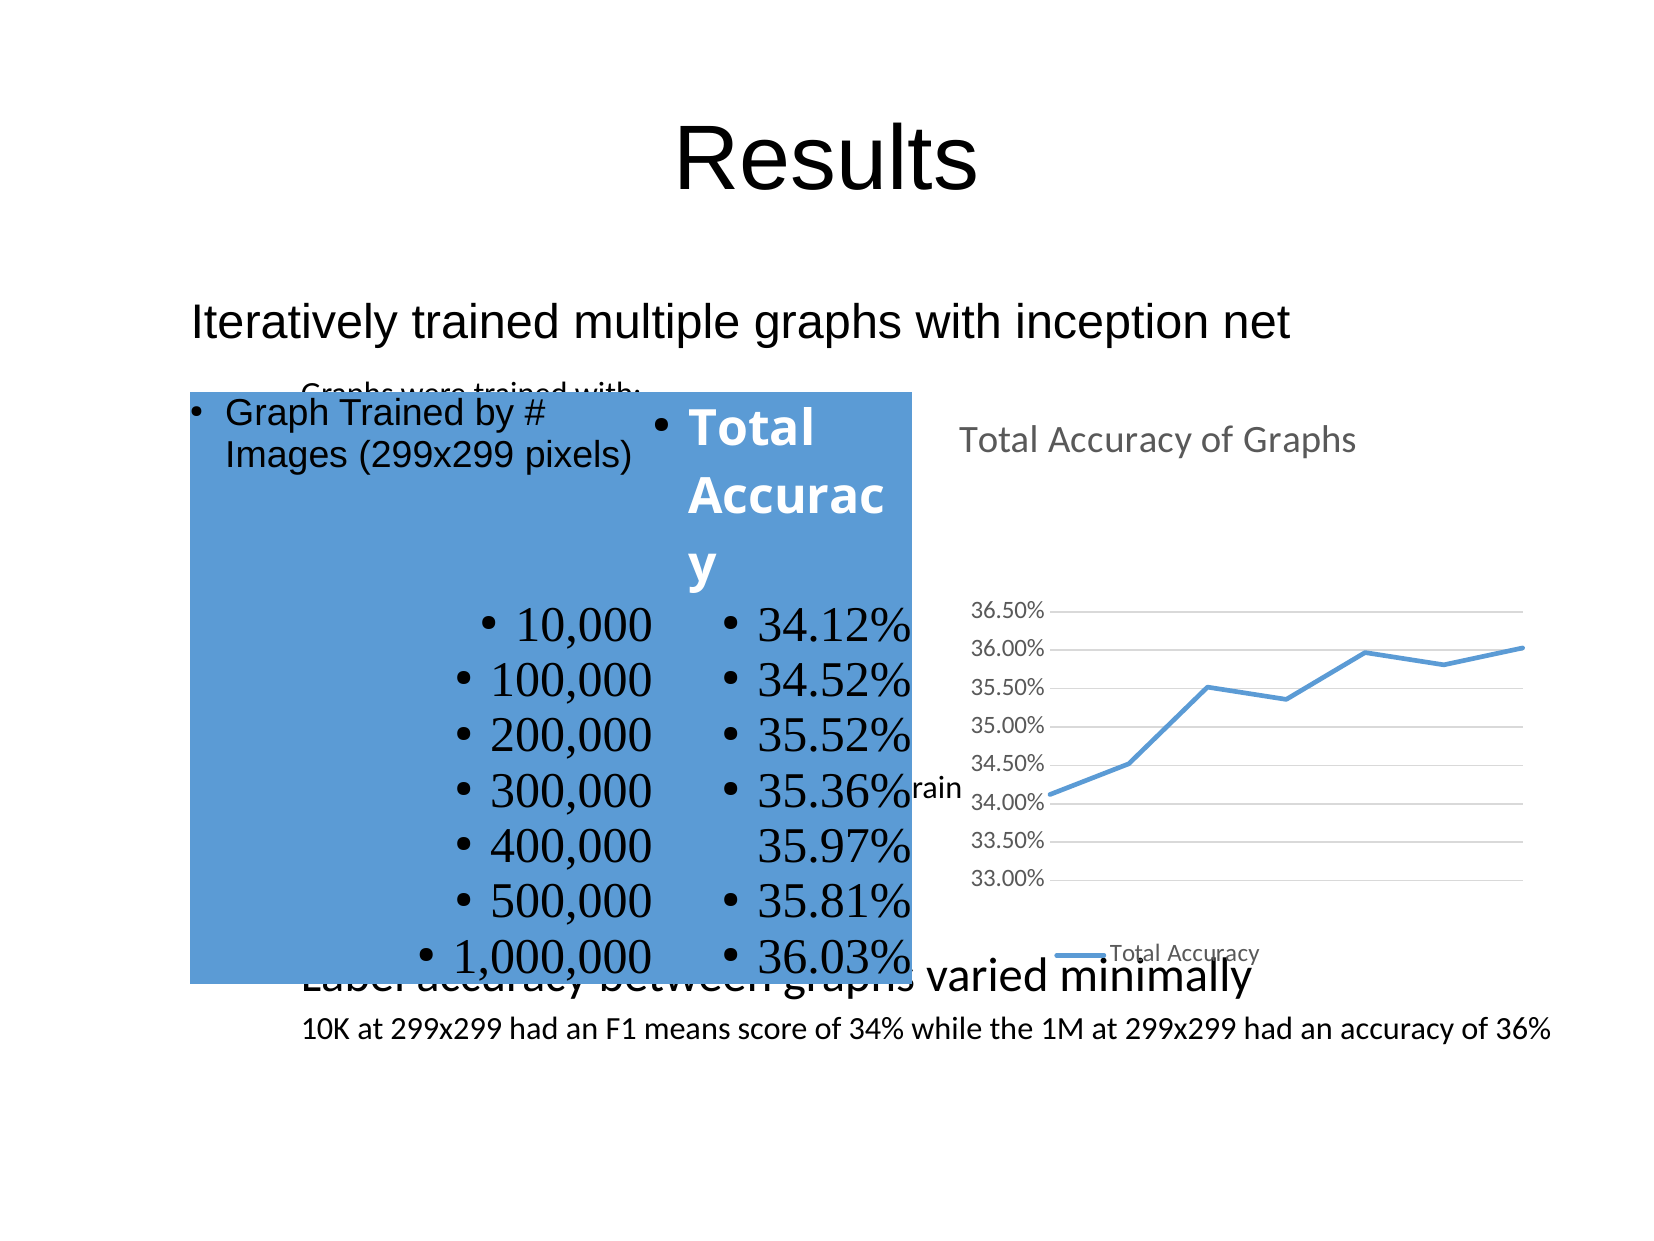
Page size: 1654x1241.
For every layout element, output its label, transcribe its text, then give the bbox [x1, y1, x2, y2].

table_cell 200,000 [190, 707, 653, 763]
table_cell 35.36% [653, 763, 787, 818]
table_cell 500,000 [190, 873, 653, 929]
table_cell 35.52% [653, 707, 787, 763]
table_header Graph Trained by # Images (299x299 pixels) [190, 392, 653, 597]
chart [787, 391, 1530, 974]
table_cell 34.12% [653, 597, 787, 652]
table_header Total Accuracy [653, 392, 787, 597]
title Results [82, 49, 1571, 257]
table_cell 35.97% [653, 818, 787, 873]
table_cell 10,000 [190, 597, 653, 652]
table_cell 300,000 [190, 763, 653, 818]
table_cell 100,000 [190, 652, 653, 707]
table_cell 1,000,000 [190, 929, 653, 984]
table_cell 35.81% [653, 873, 787, 929]
table_cell 400,000 [190, 818, 653, 873]
table_cell 36.03% [653, 929, 912, 984]
table_cell 34.52% [653, 652, 787, 707]
list Iteratively trained multiple graphs with inception net Graphs were trained with: 10K images at 40x40 pixel quality 10K images at 40x40 pixel quality 100K images at 299x299 pixel quality 200K images at 299x299 pixel quality 300K images at 299x299 pixel quality 400K images at 299x299 pixel quality 500K images at 299x299 pixel quality 1M images at 40x40 pixel quality 1M images at 299x299 pixel quality (Full, raw, train ing set) Label accuracy between graphs varied minimally 10K at 299x299 had an F1 means score of 34% while the 1M at 299x299 had an accuracy of 36% [82, 290, 1571, 1109]
